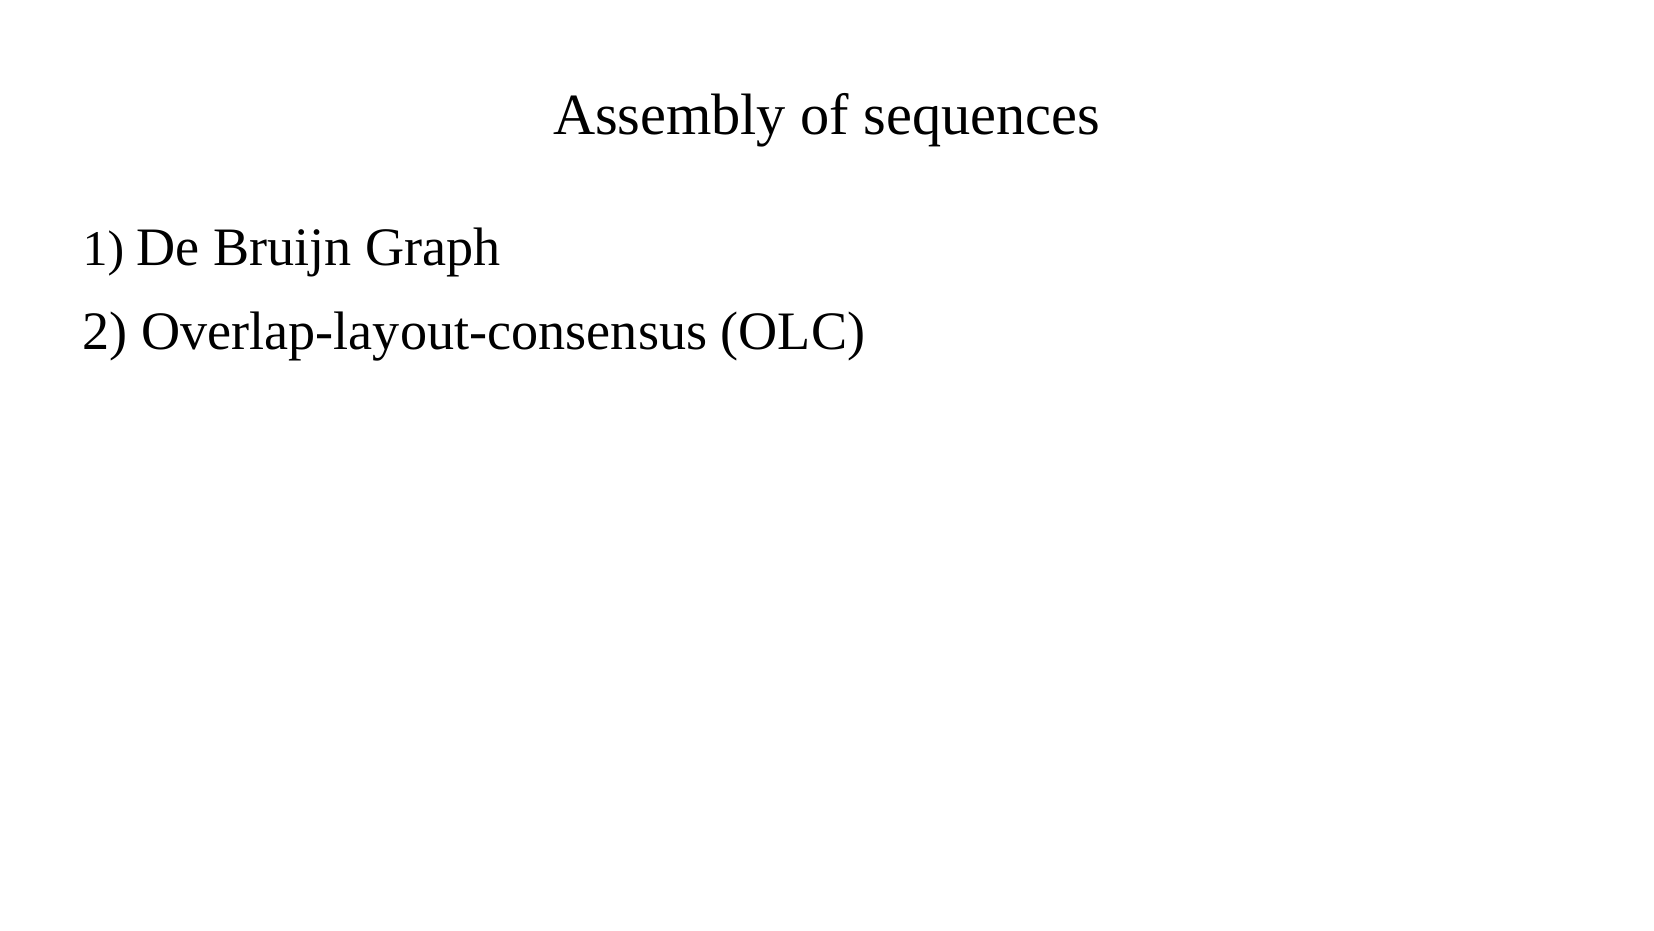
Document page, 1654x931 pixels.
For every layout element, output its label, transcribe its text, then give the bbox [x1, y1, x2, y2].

title Assembly of sequences [82, 37, 1571, 193]
list De Bruijn Graph Overlap-layout-consensus (OLC) [82, 217, 1571, 758]
